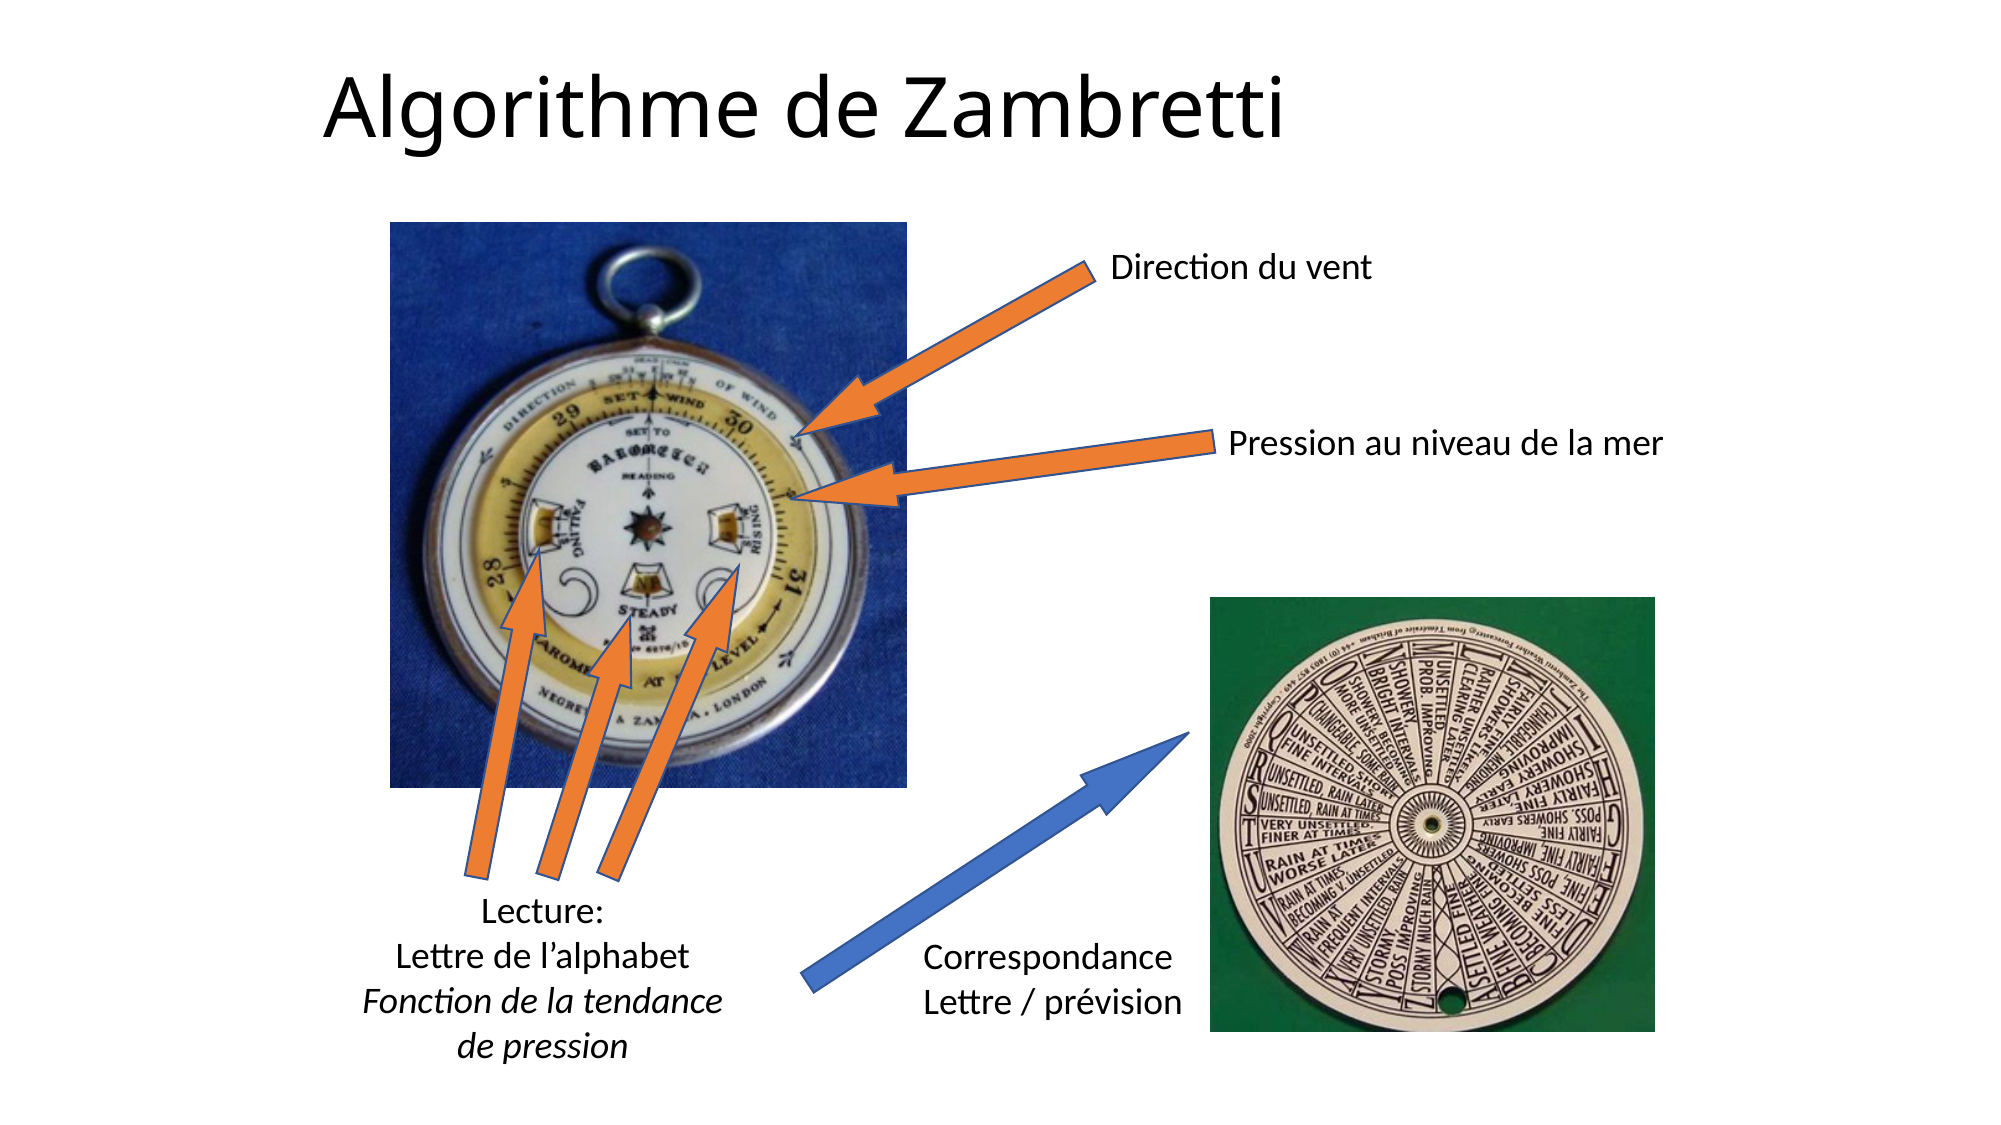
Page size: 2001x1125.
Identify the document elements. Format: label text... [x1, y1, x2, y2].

text_box Lecture: Lettre de l’alphabet Fonction de la tendance de pression [285, 878, 801, 1074]
text_box [464, 550, 546, 878]
text_box Pression au niveau de la mer [1213, 410, 1680, 470]
text_box [536, 616, 632, 878]
title Algorithme de Zambretti [308, 58, 1659, 163]
text_box [597, 565, 739, 882]
text_box [800, 732, 1190, 993]
text_box Correspondance Lettre / prévision [908, 925, 1198, 1030]
picture [390, 222, 907, 788]
text_box [790, 430, 1213, 508]
text_box [795, 261, 1095, 437]
picture [1210, 597, 1655, 1032]
text_box Direction du vent [1095, 234, 1388, 295]
